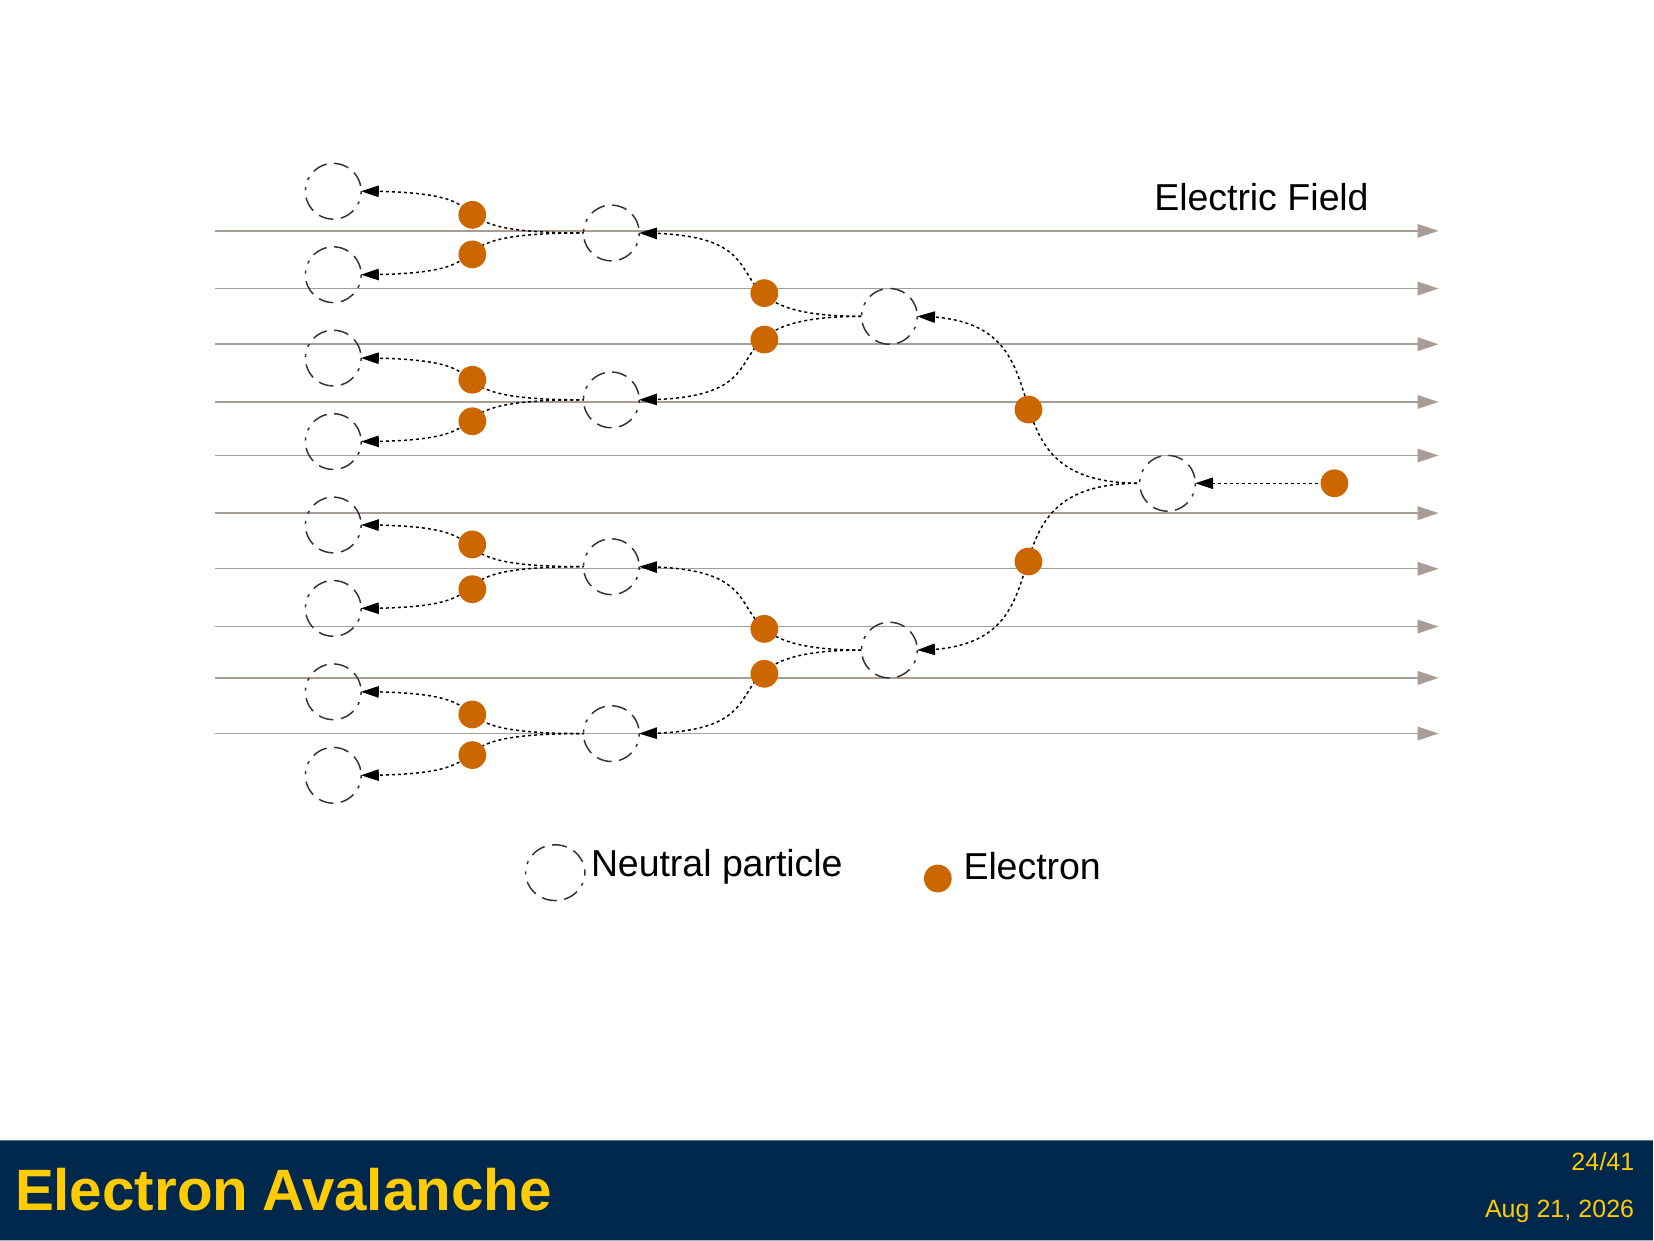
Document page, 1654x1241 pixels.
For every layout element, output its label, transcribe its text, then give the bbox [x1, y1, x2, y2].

text_box [458, 365, 487, 394]
text_box Neutral particle [575, 834, 875, 908]
text_box [458, 530, 487, 559]
text_box [750, 659, 779, 688]
text_box [1014, 395, 1043, 424]
text_box Electron [948, 837, 1128, 912]
text_box [458, 240, 487, 269]
text_box [1014, 547, 1043, 576]
text_box [458, 700, 487, 729]
text_box [458, 575, 487, 604]
text_box [750, 614, 779, 643]
text_box [458, 200, 487, 229]
text_box [458, 741, 487, 769]
text_box Electric Field [1139, 168, 1439, 241]
text_box [750, 325, 779, 354]
text_box [750, 279, 779, 308]
title Electron Avalanche [14, 1140, 1380, 1241]
text_box [923, 864, 952, 893]
text_box [458, 407, 487, 436]
text_box [1320, 469, 1349, 498]
